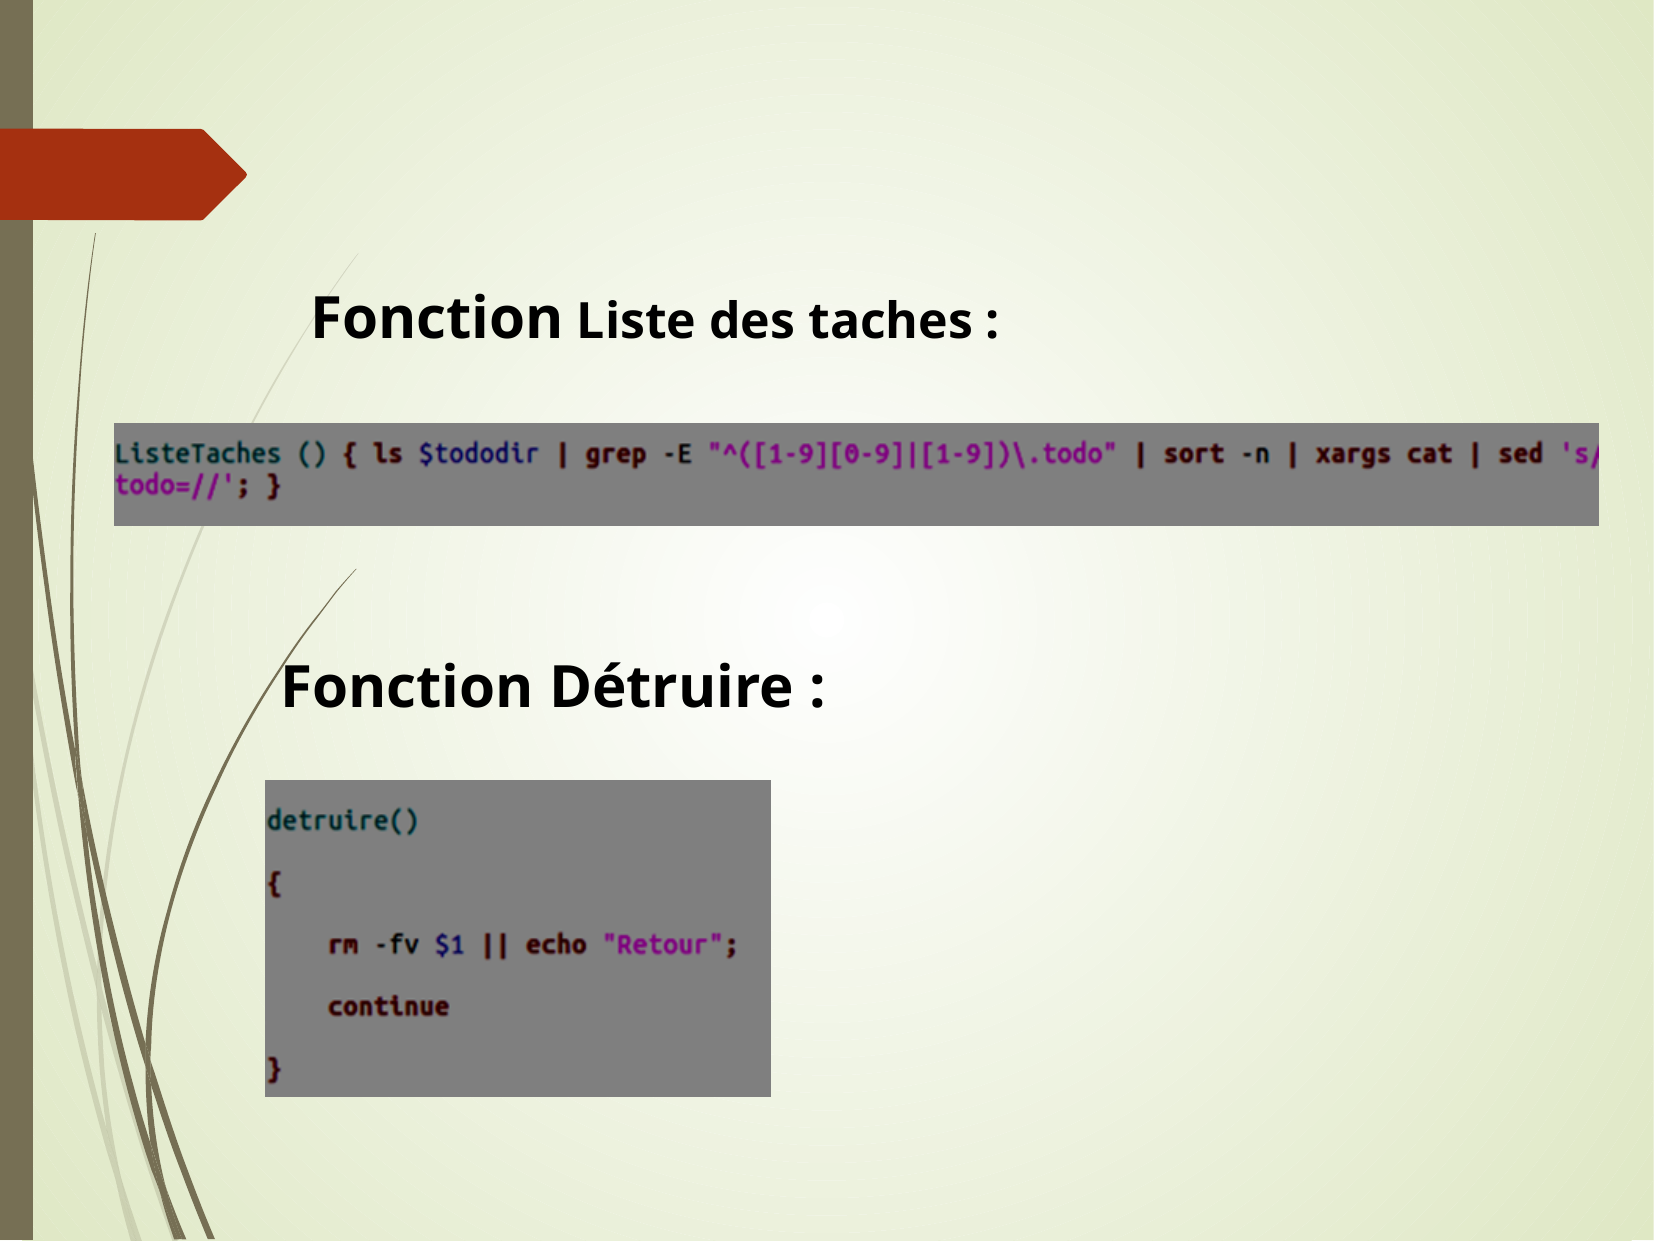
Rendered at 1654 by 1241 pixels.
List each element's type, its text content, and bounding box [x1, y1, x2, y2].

text_box Fonction Détruire : [265, 641, 1164, 728]
text_box Fonction Liste des taches : [295, 272, 1141, 359]
picture [265, 780, 771, 1097]
picture [114, 423, 1599, 526]
